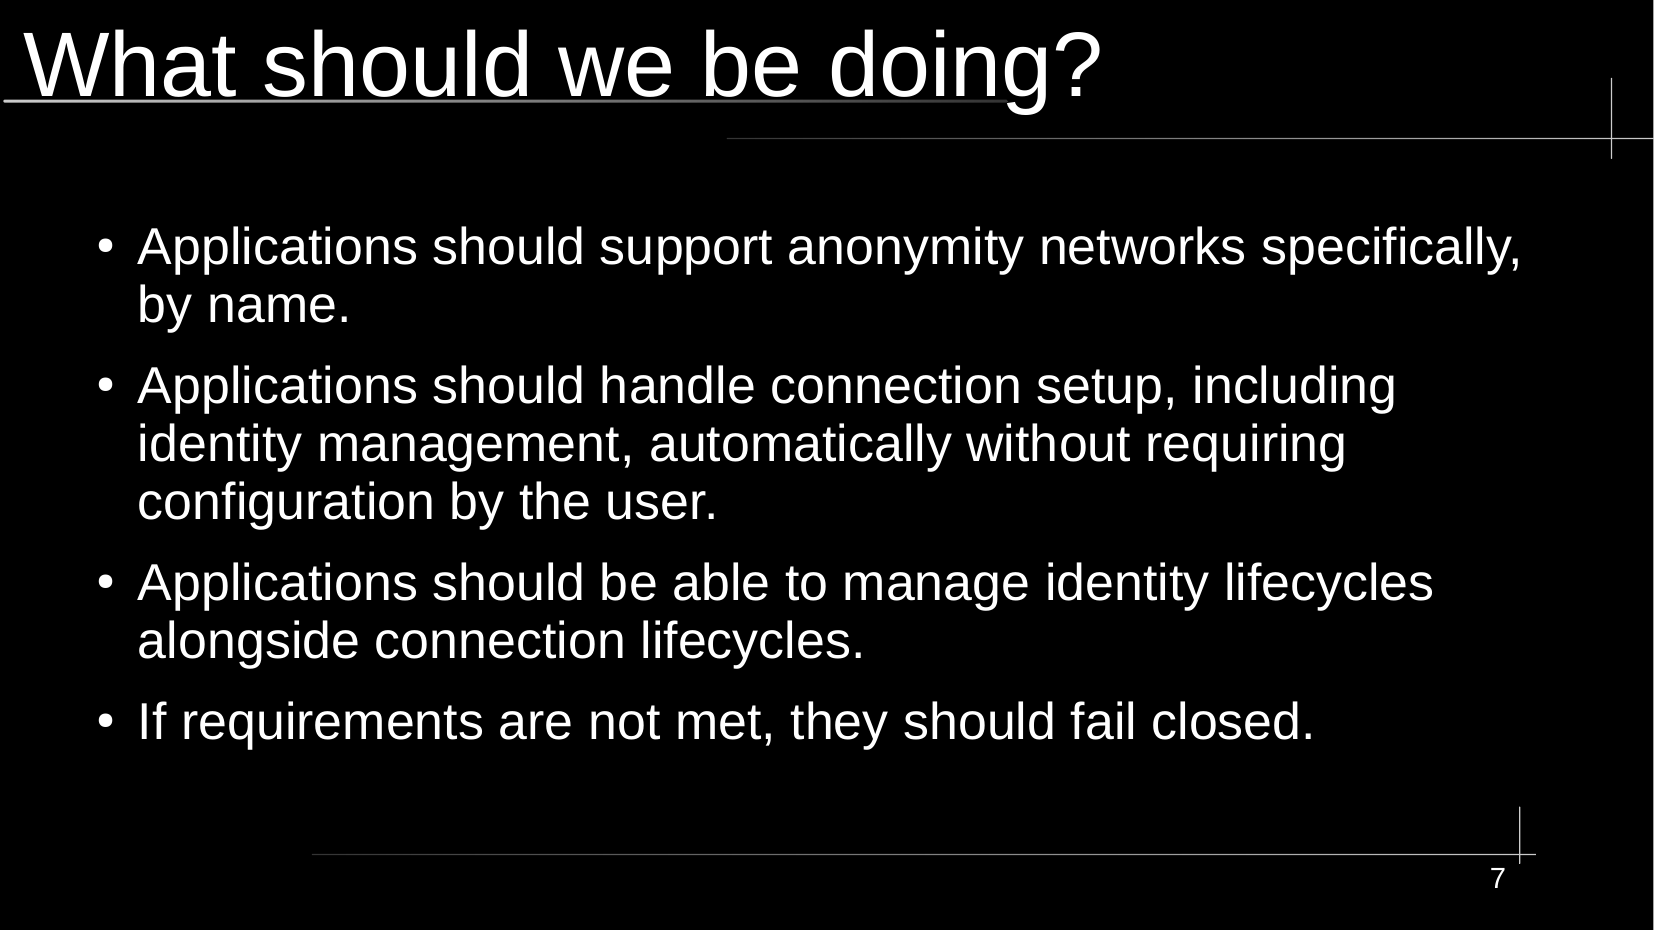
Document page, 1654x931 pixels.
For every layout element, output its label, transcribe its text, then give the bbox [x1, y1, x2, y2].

title What should we be doing? [23, 11, 1589, 119]
list Applications should support anonymity networks specifically, by name. Applications should handle connection setup, including identity management, automatically without requiring configuration by the user. Applications should be able to manage identity lifecycles alongside connection lifecycles. If requirements are not met, they should fail closed. [82, 217, 1571, 758]
